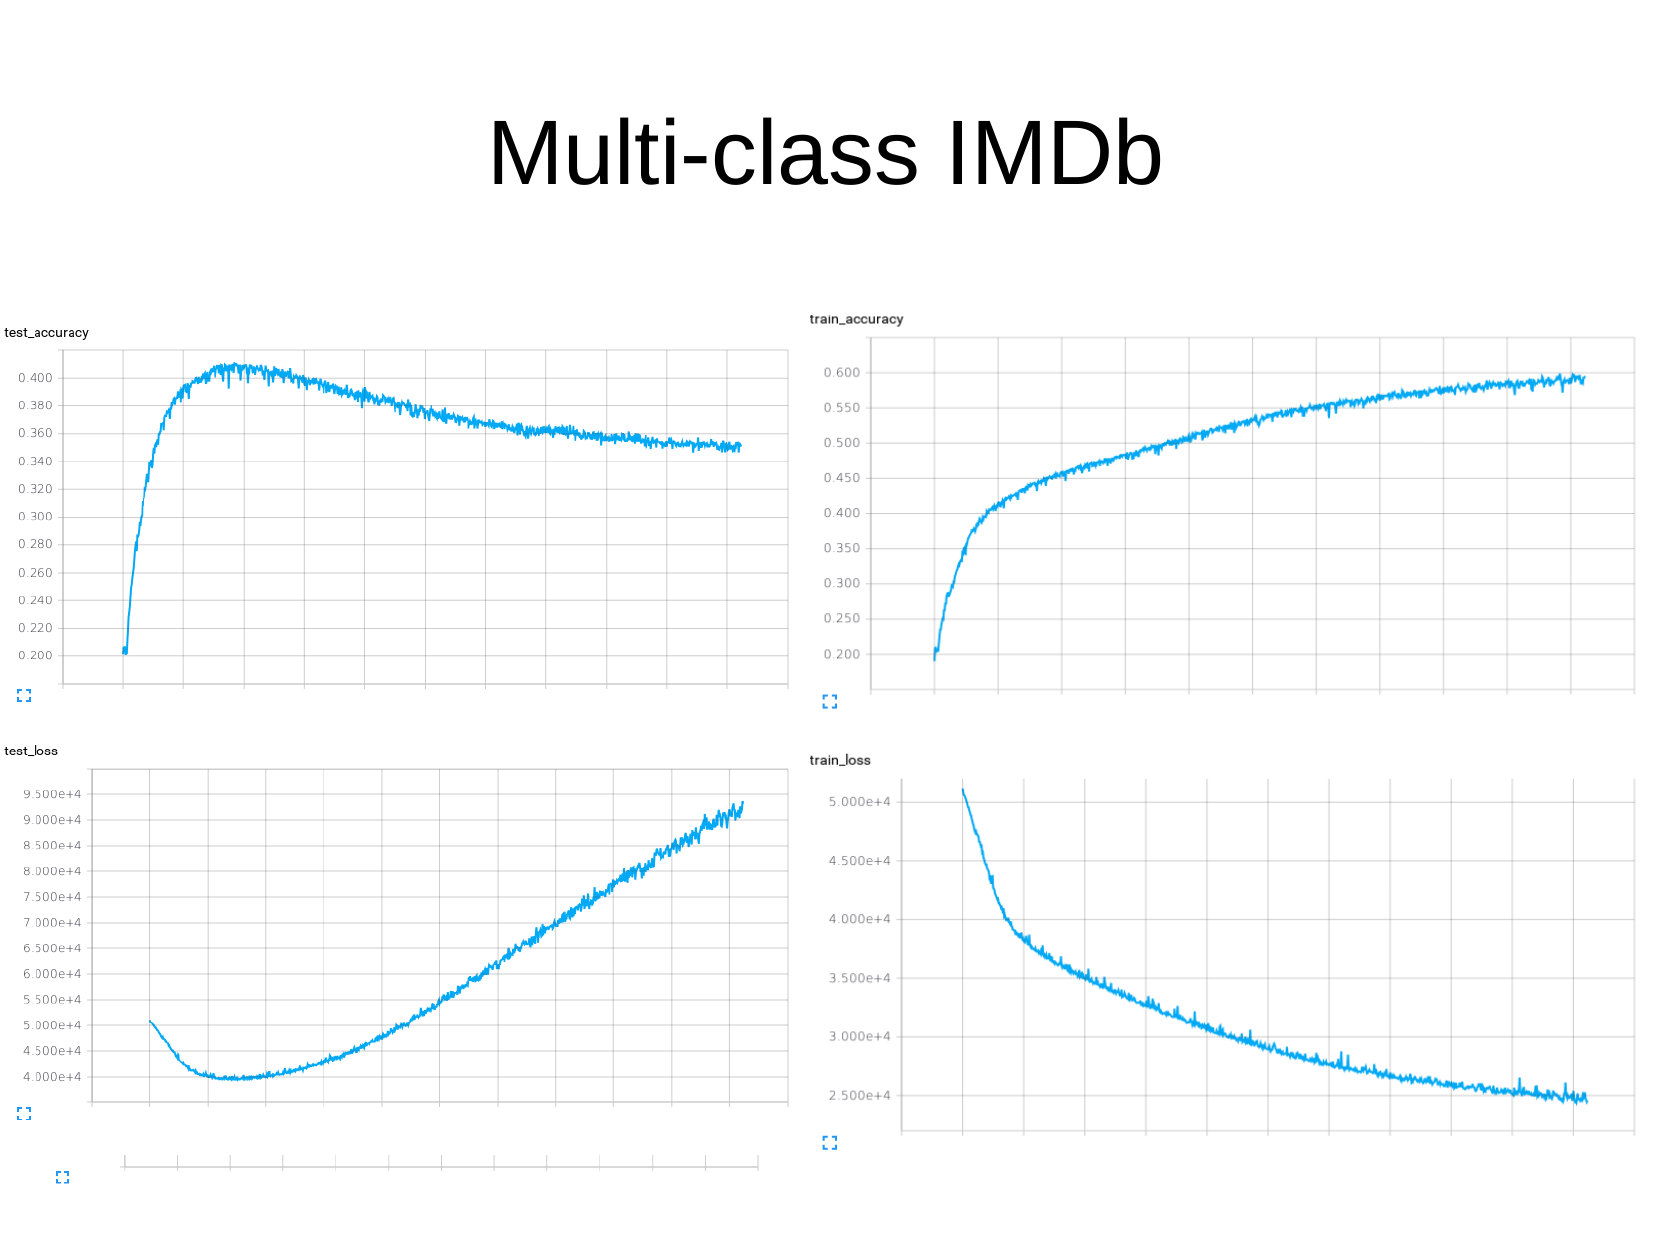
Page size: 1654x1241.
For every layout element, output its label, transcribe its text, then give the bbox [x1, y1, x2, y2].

title Multi-class IMDb [82, 49, 1571, 257]
picture [810, 315, 1643, 1166]
picture [4, 315, 796, 1215]
